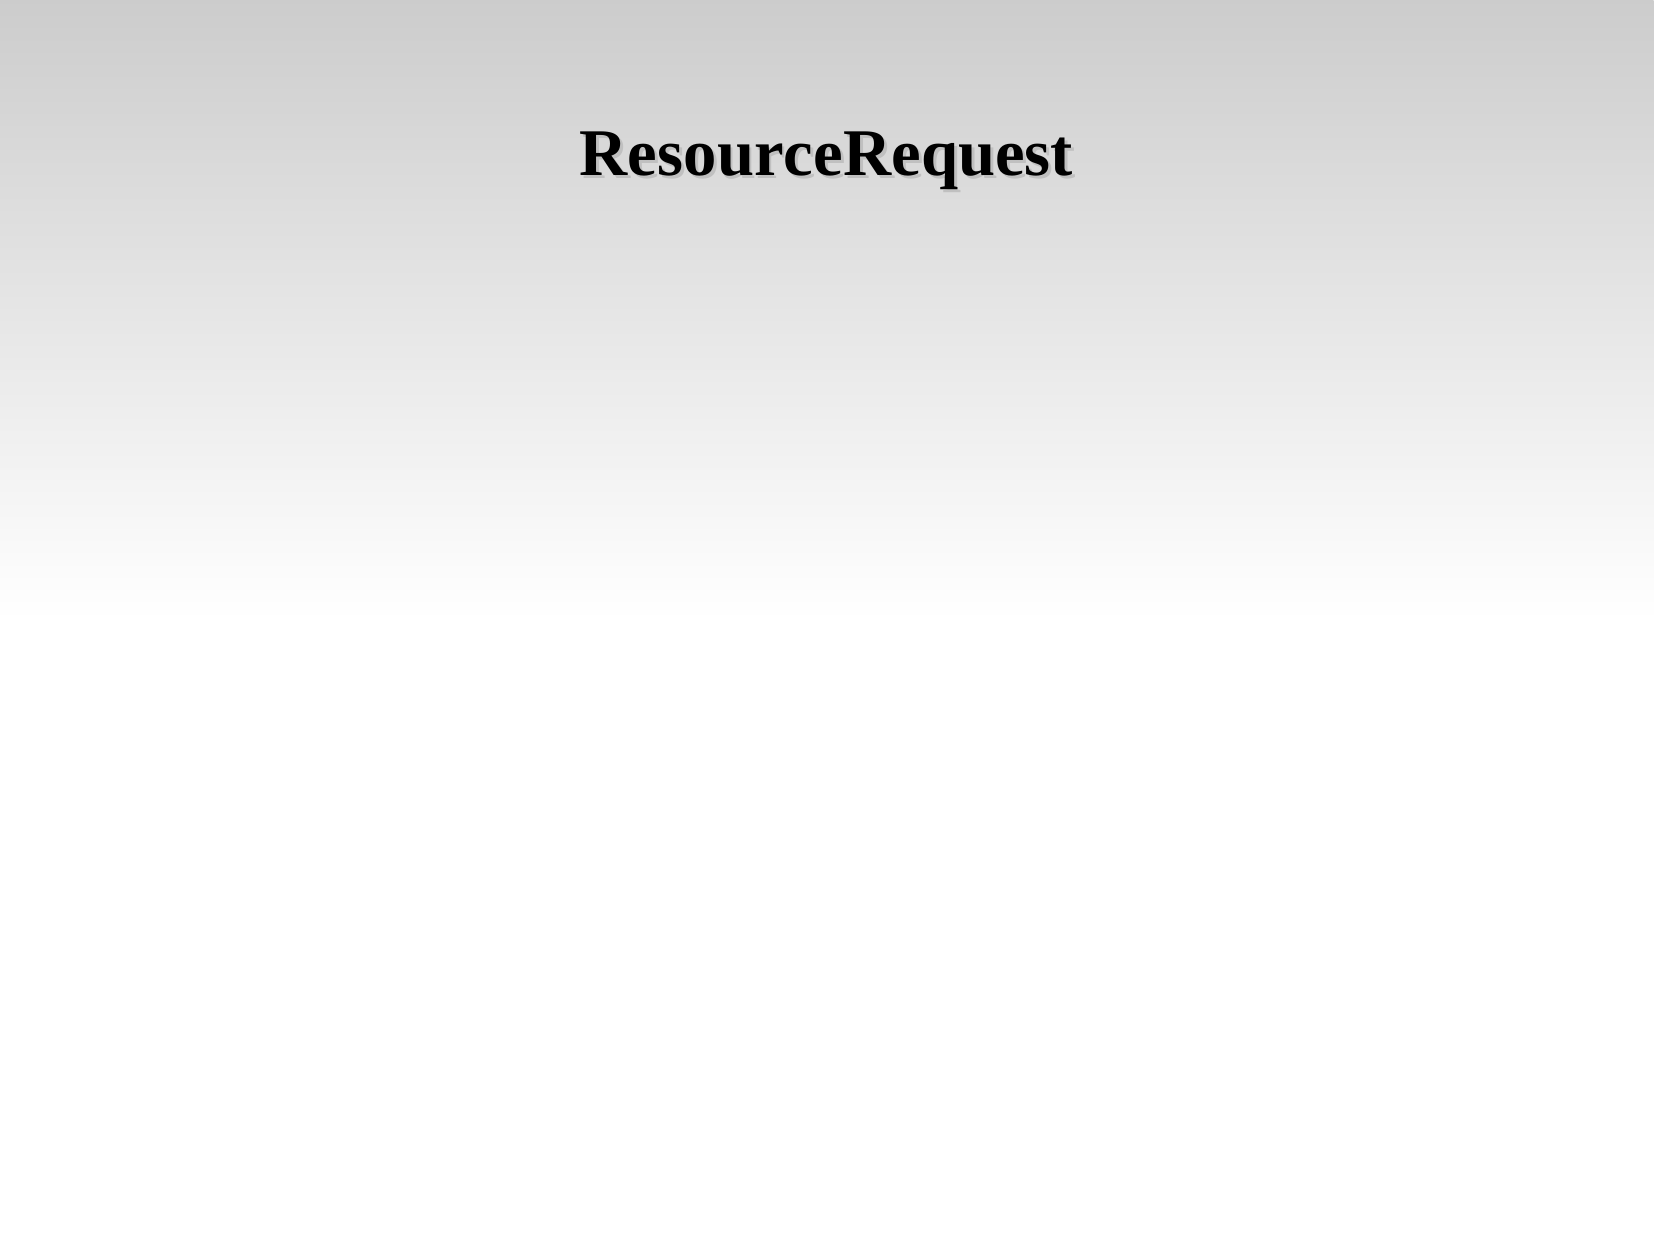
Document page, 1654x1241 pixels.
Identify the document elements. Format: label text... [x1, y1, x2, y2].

title ResourceRequest [82, 56, 1571, 250]
